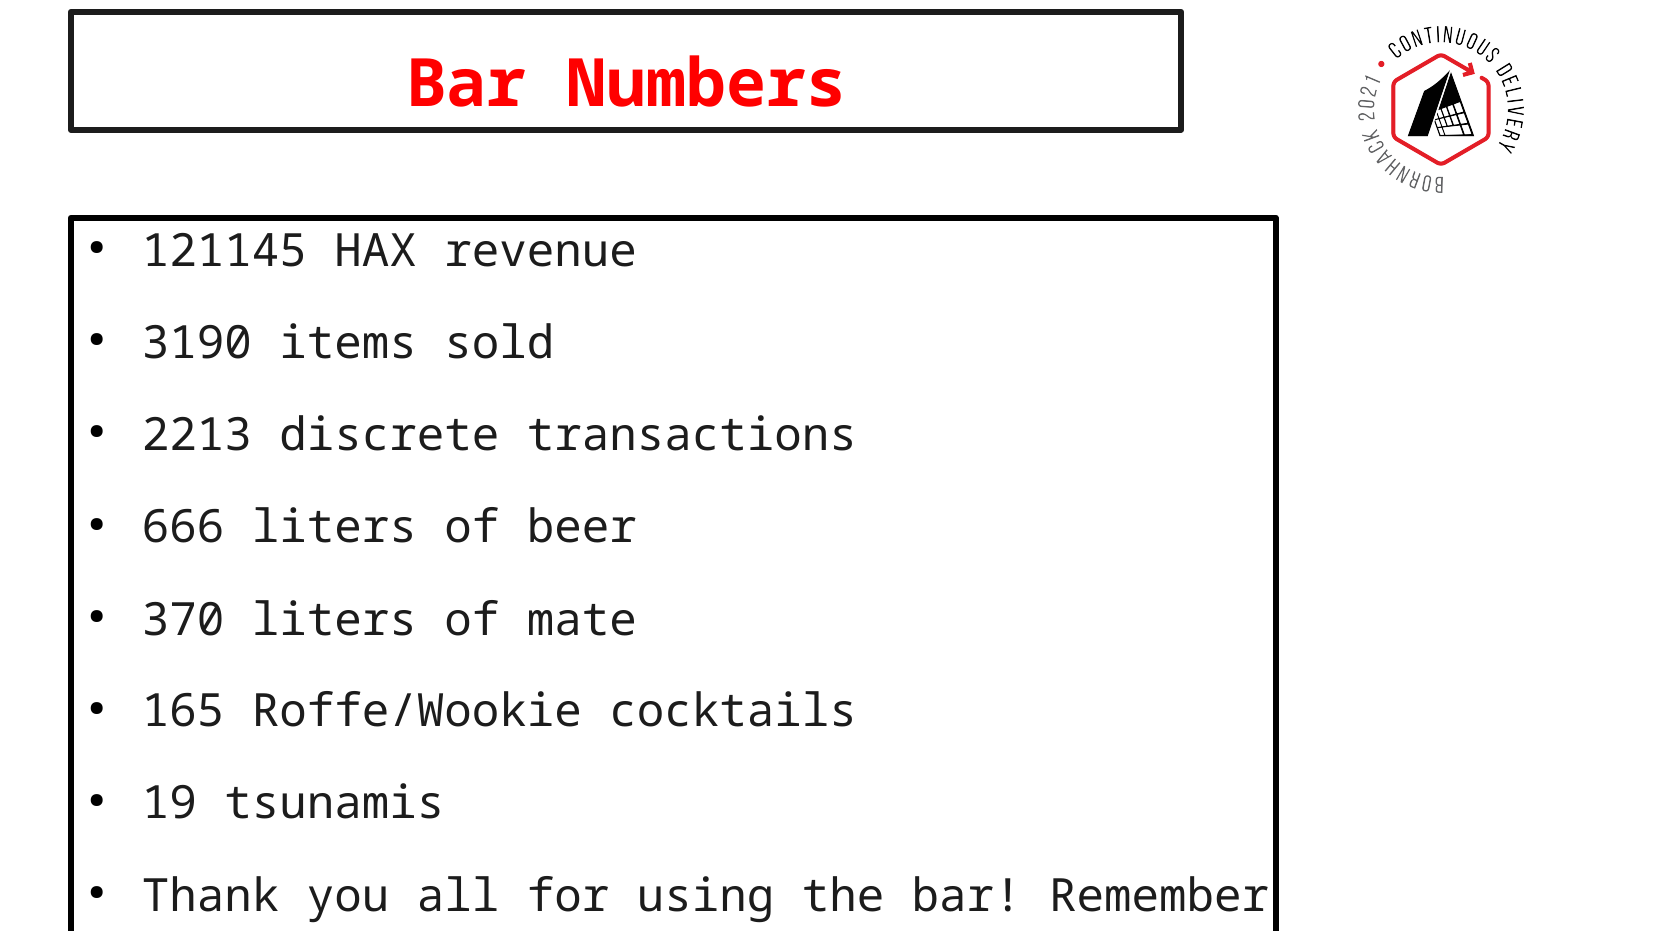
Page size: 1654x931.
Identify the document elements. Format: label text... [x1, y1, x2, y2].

subtitle 121145 HAX revenue 3190 items sold 2213 discrete transactions 666 liters of beer 370 liters of mate 165 Roffe/Wookie cocktails 19 tsunamis Thank you all for using the bar! Remember it is open tonight :) [70, 217, 1276, 904]
title Bar Numbers [70, 11, 1182, 130]
picture [1358, 26, 1524, 193]
